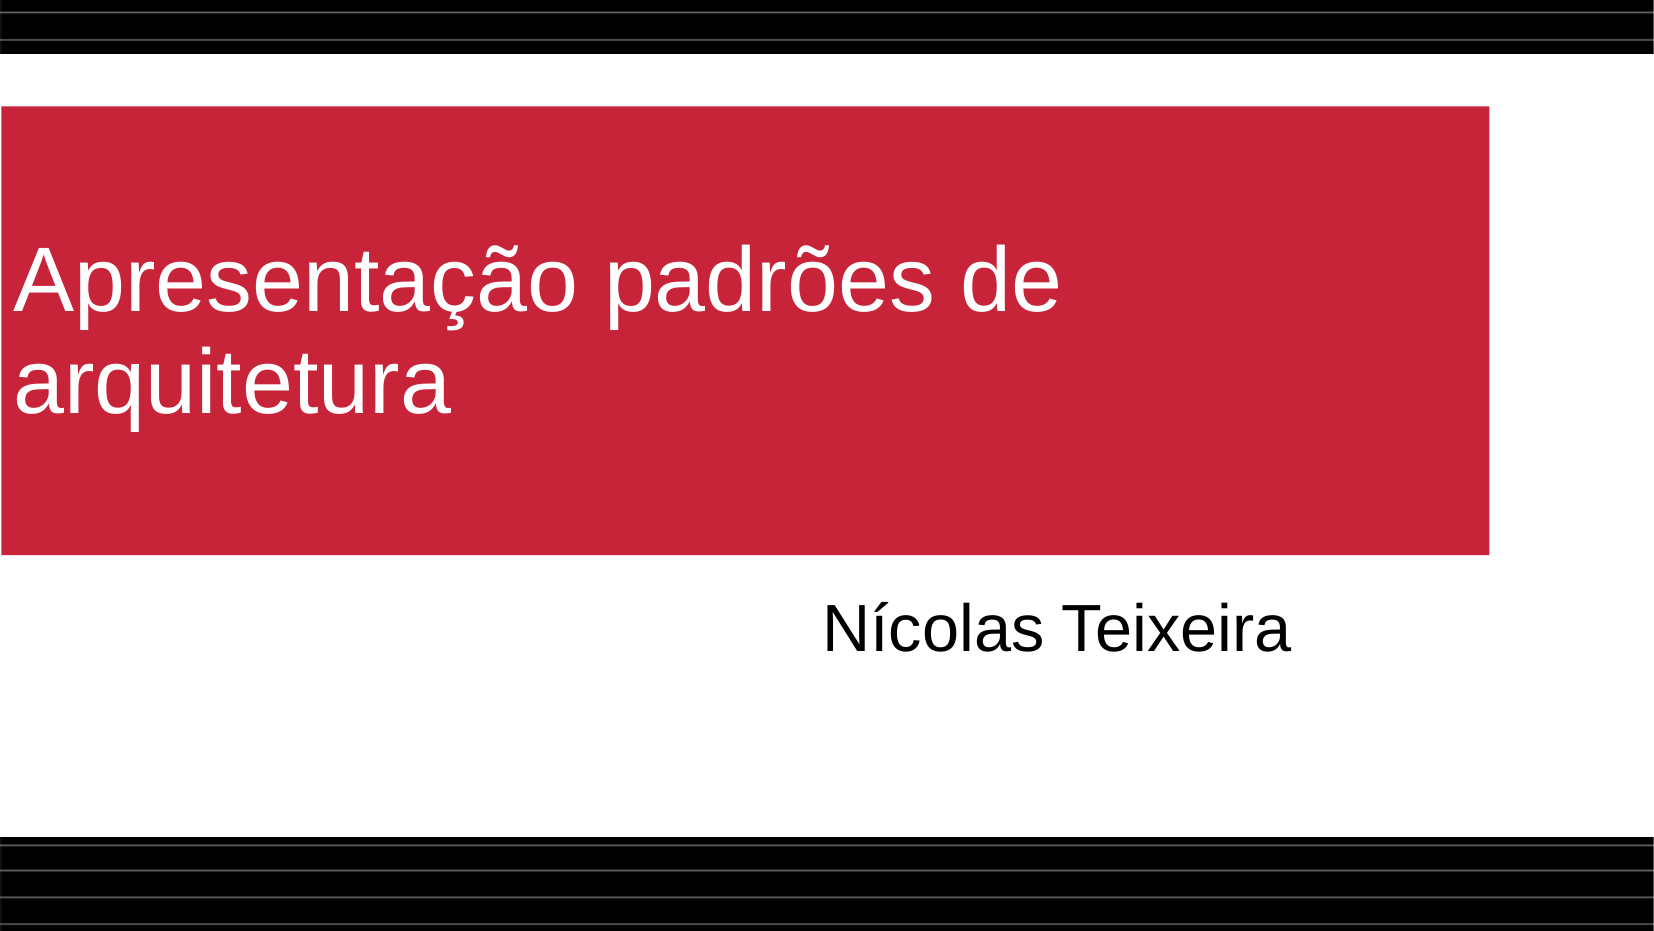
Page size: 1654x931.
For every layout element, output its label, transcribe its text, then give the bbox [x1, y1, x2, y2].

title Apresentação padrões de arquitetura [1, 106, 1490, 556]
picture [0, 0, 1654, 54]
picture [0, 837, 1654, 931]
subtitle Nícolas Teixeira [625, 590, 1489, 804]
